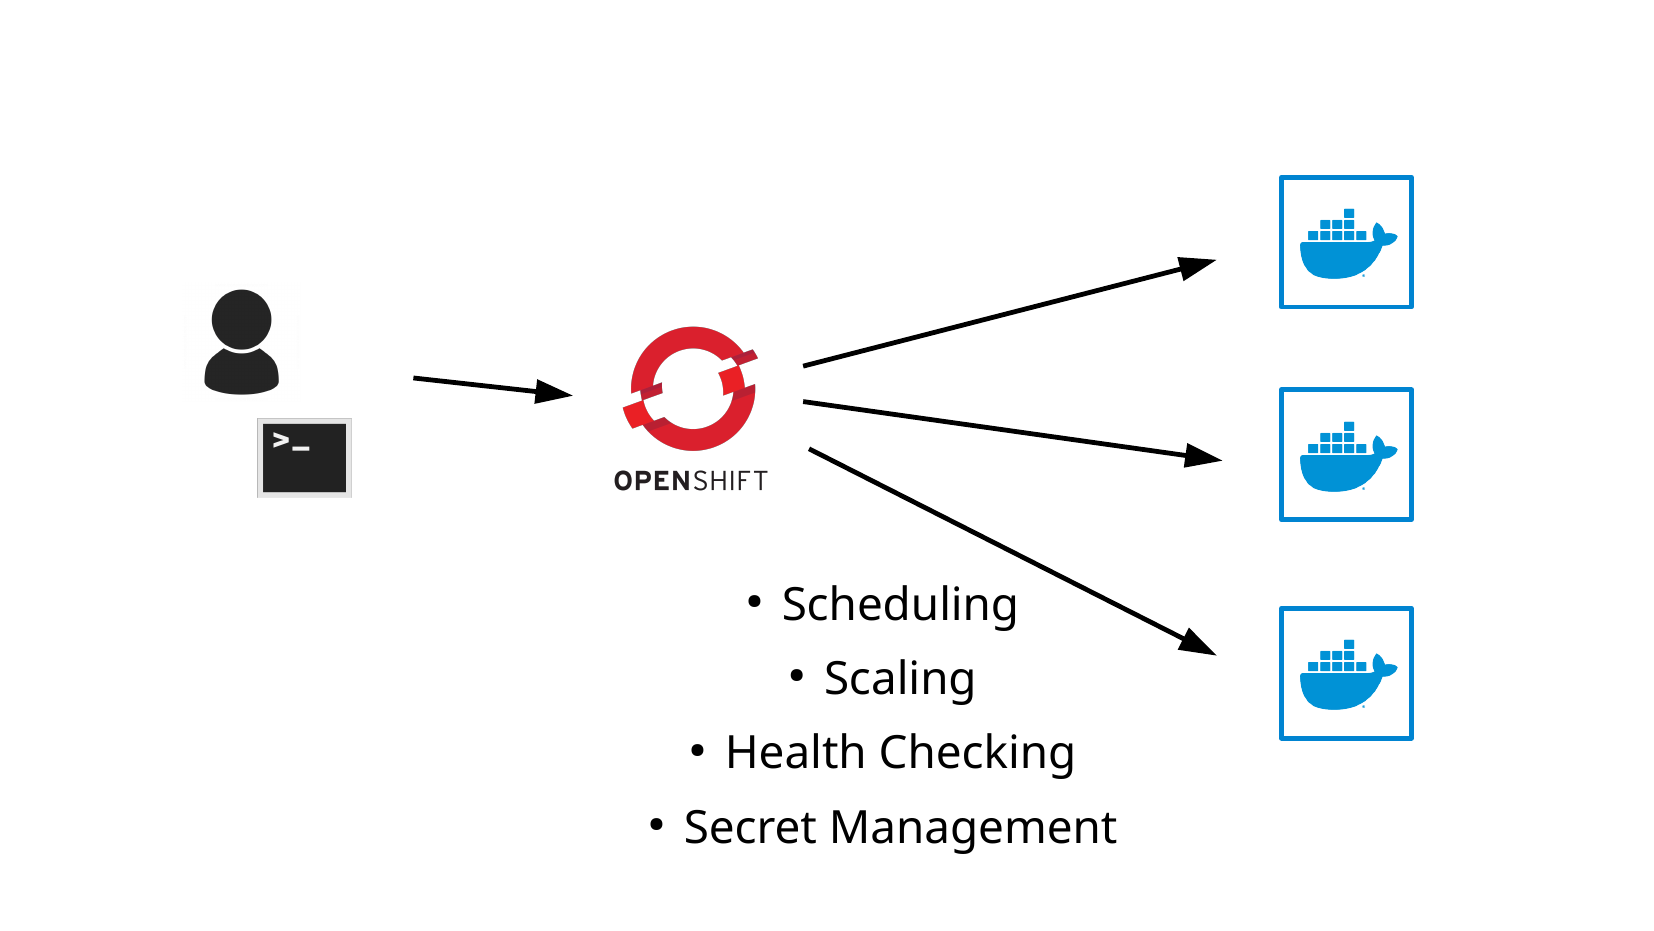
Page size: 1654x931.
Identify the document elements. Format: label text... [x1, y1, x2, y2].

text_box Scheduling Scaling Health Checking Secret Management [578, 571, 1188, 876]
picture [610, 322, 772, 495]
picture [1299, 407, 1399, 507]
picture [1299, 625, 1399, 725]
picture [182, 282, 301, 402]
picture [1299, 194, 1399, 294]
picture [253, 407, 356, 510]
